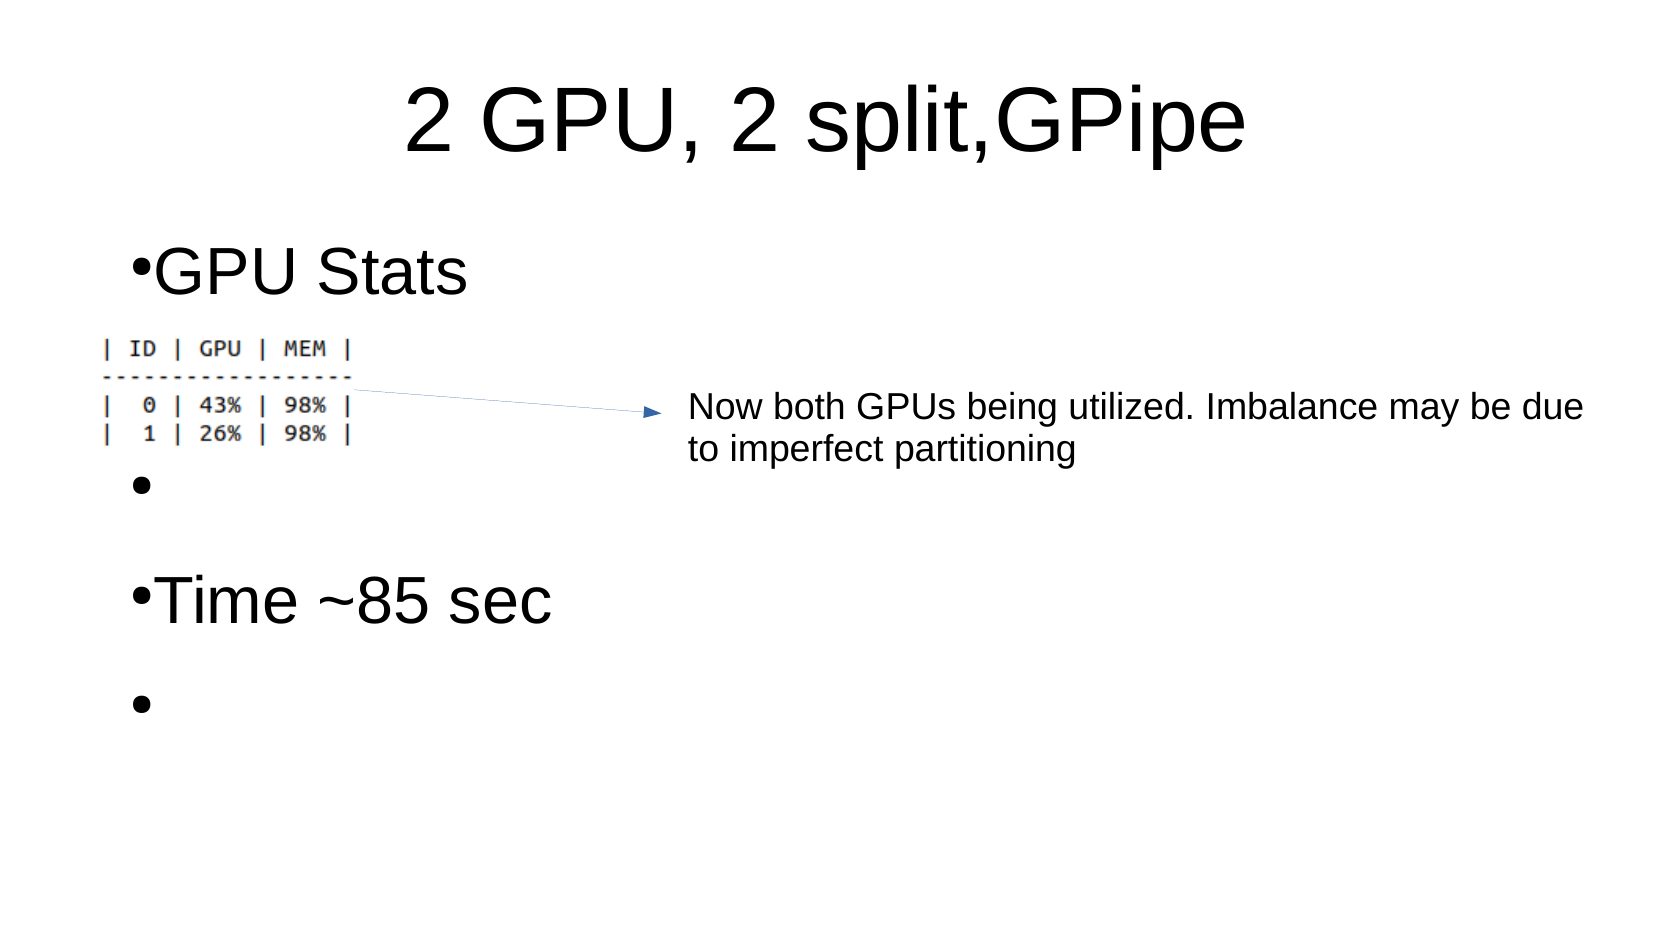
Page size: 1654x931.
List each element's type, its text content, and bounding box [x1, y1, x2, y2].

title 2 GPU, 2 split,GPipe [82, 37, 1571, 193]
text_box Now both GPUs being utilized. Imbalance may be due to imperfect partitioning [673, 377, 1621, 480]
picture [102, 336, 355, 449]
list GPU Stats Time ~85 sec [129, 228, 1619, 768]
